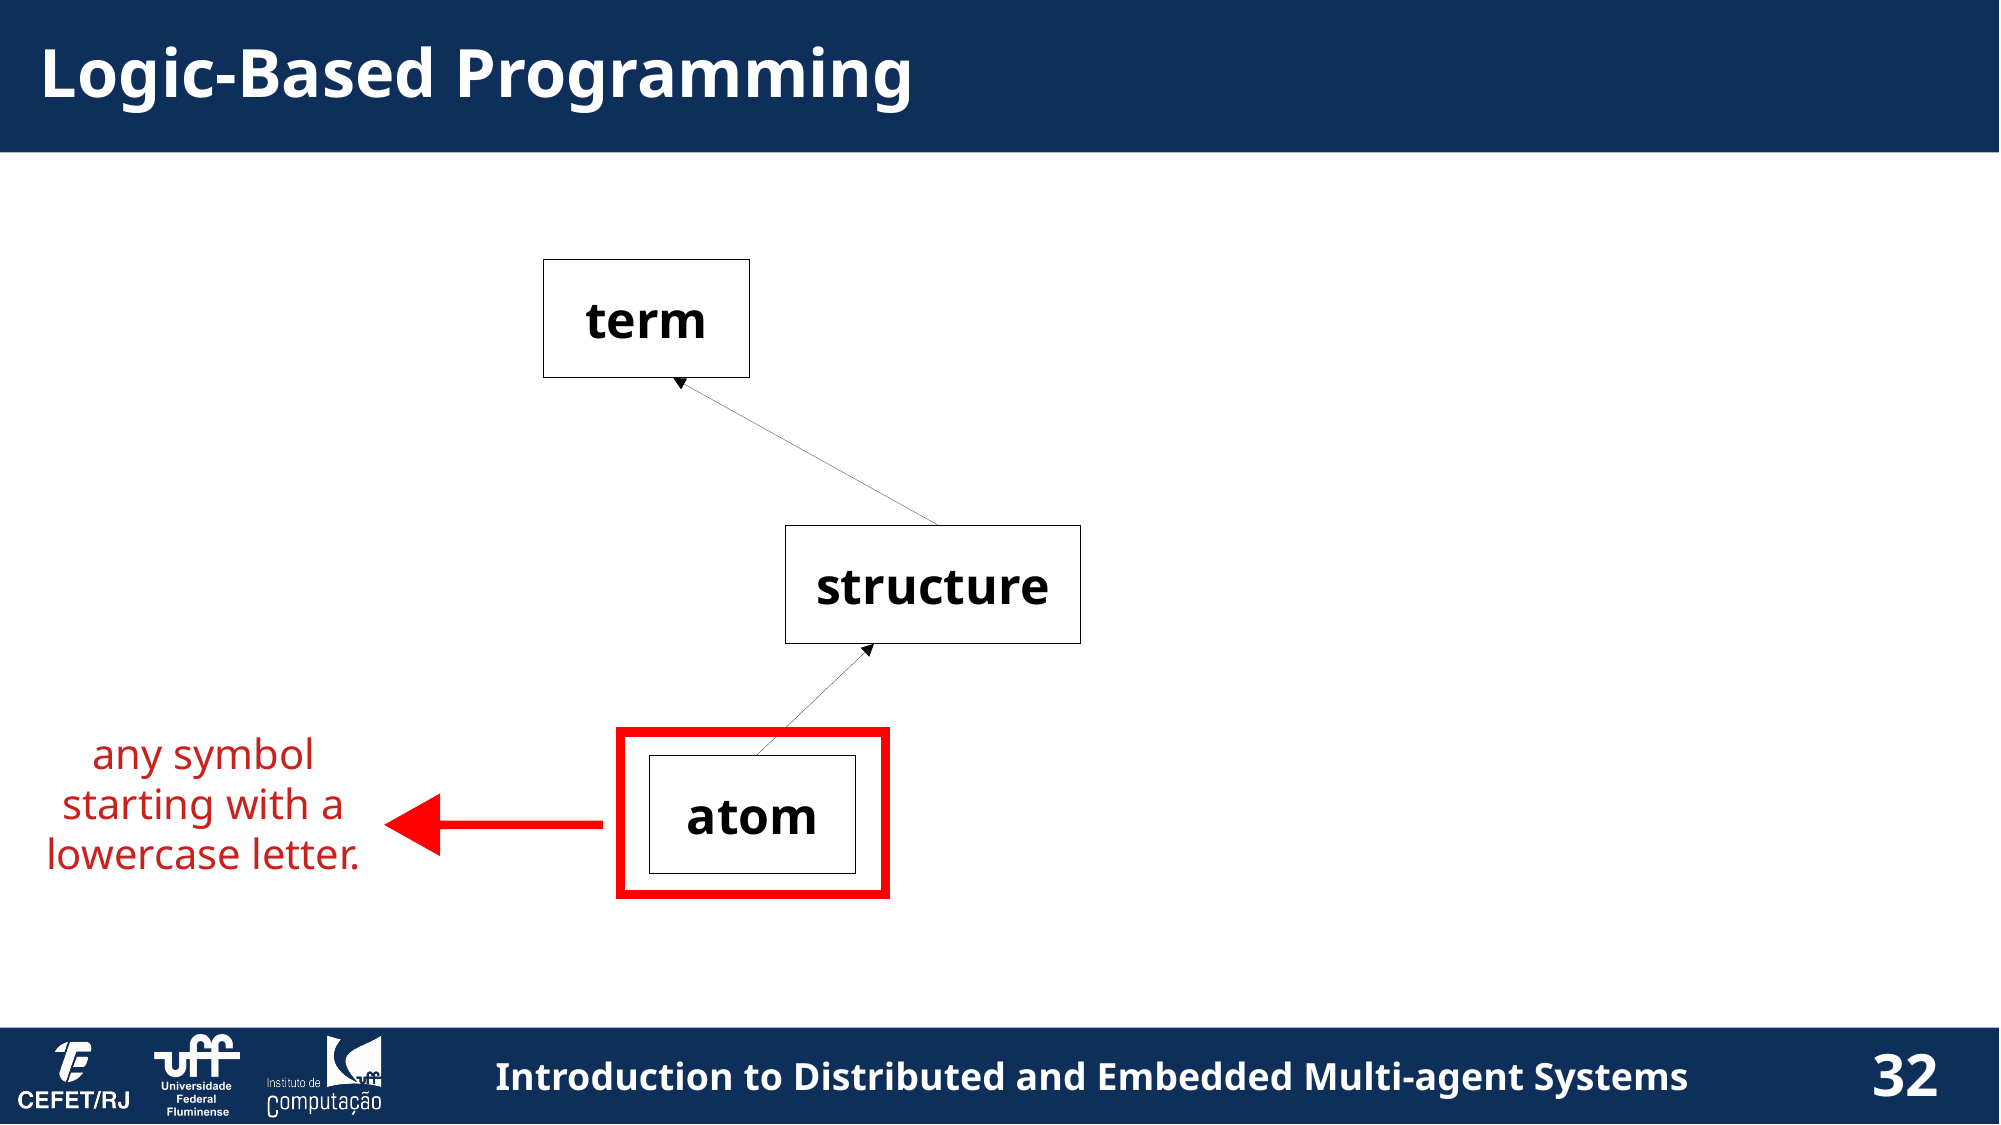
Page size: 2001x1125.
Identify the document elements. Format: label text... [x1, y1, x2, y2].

picture [153, 1033, 241, 1121]
text_box any symbol starting with a lowercase letter. [29, 720, 378, 886]
text_box atom [649, 755, 856, 874]
text_box structure [785, 525, 1081, 644]
text_box [384, 793, 604, 857]
text_box Logic-Based Programming [25, 23, 1999, 119]
text_box term [543, 259, 750, 378]
picture [18, 1021, 129, 1125]
picture [265, 1033, 383, 1118]
